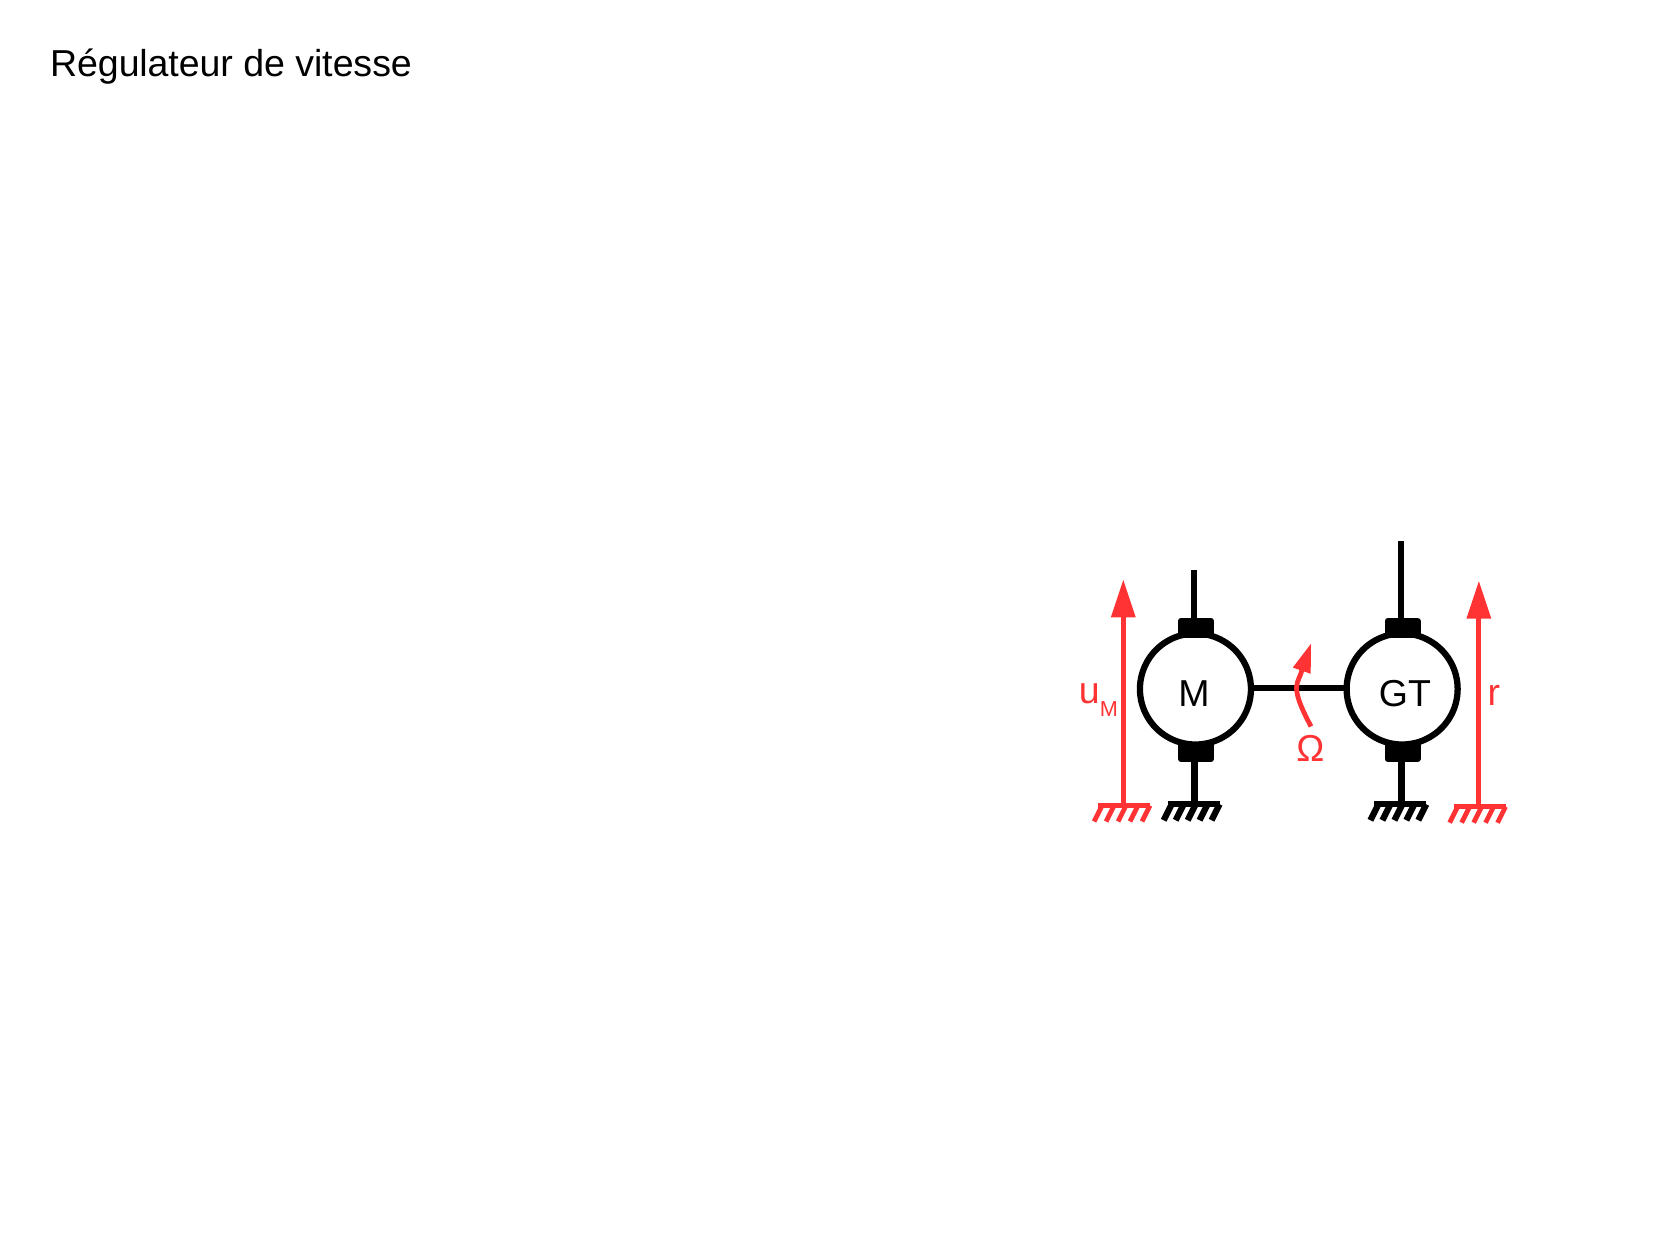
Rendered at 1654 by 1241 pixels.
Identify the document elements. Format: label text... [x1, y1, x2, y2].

text_box [1346, 620, 1452, 760]
text_box Régulateur de vitesse [35, 35, 579, 93]
text_box Ω [1281, 720, 1341, 778]
text_box GT [1364, 664, 1459, 722]
text_box uM [1064, 662, 1147, 729]
text_box [1146, 620, 1251, 760]
text_box r [1472, 663, 1524, 721]
text_box M [1163, 664, 1223, 722]
